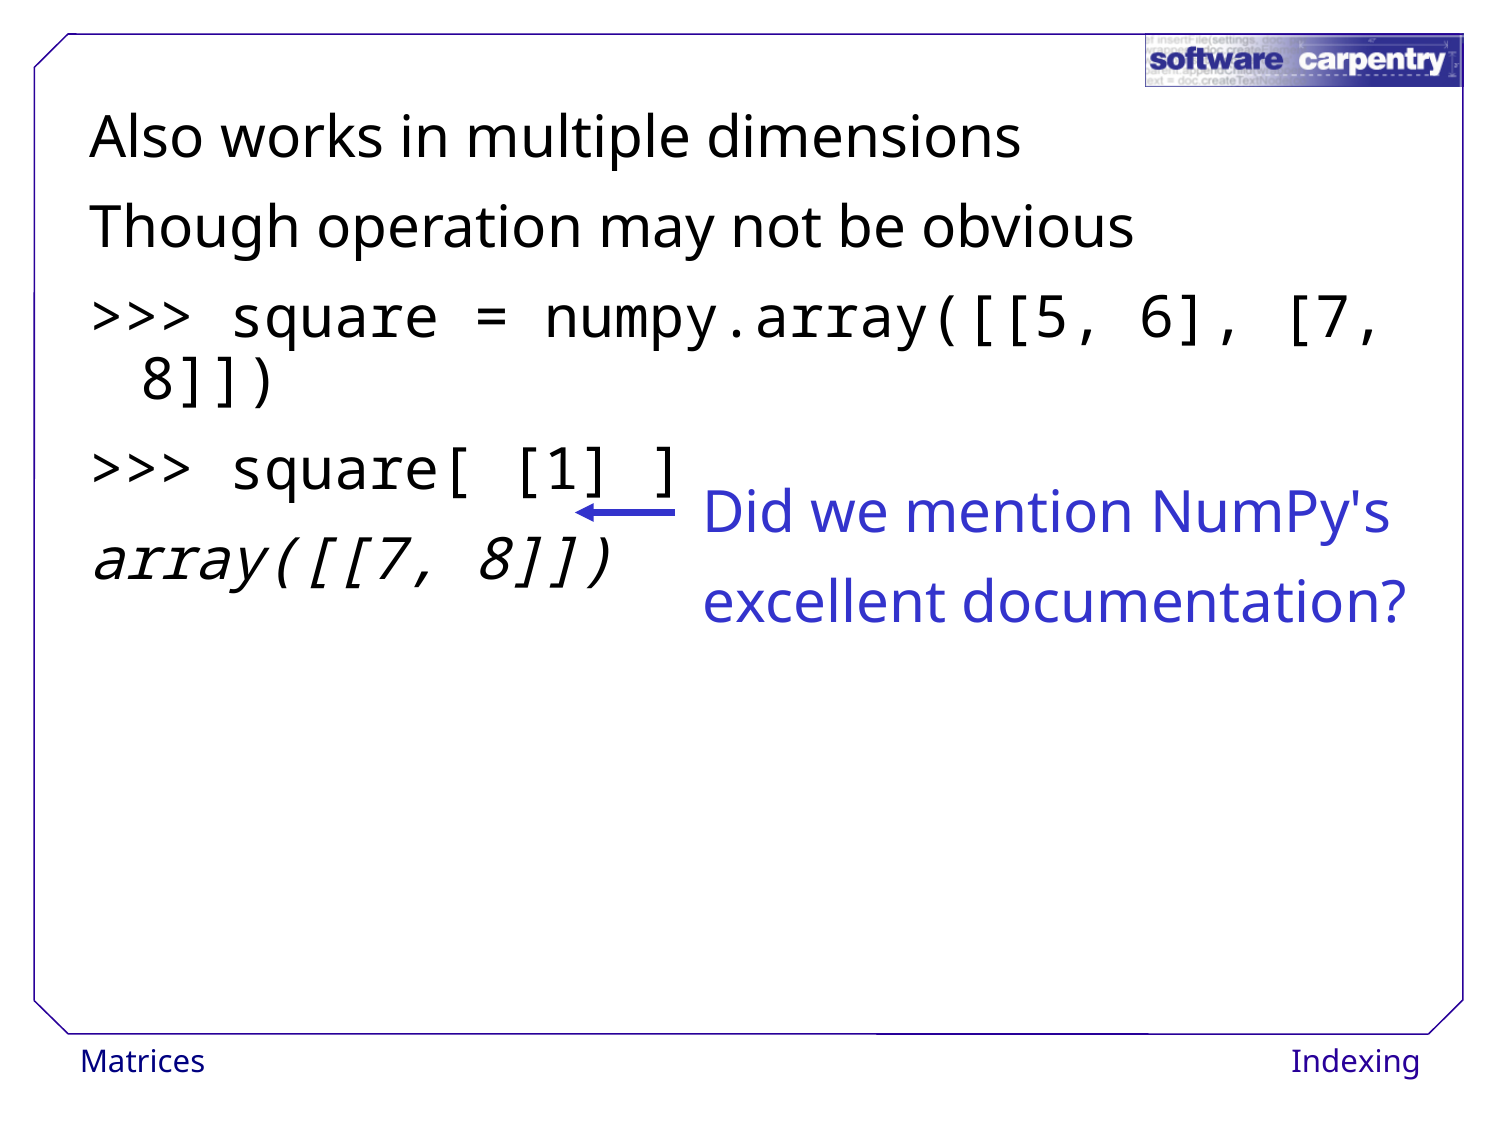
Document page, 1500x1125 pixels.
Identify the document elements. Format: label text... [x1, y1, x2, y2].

text_box Did we mention NumPy's excellent documentation? [687, 474, 1450, 651]
picture [1145, 33, 1464, 87]
list Also works in multiple dimensions Though operation may not be obvious >>> square = numpy.array([[5, 6], [7, 8]]) >>> square[ [1] ] array([[7, 8]]) [75, 99, 1426, 676]
